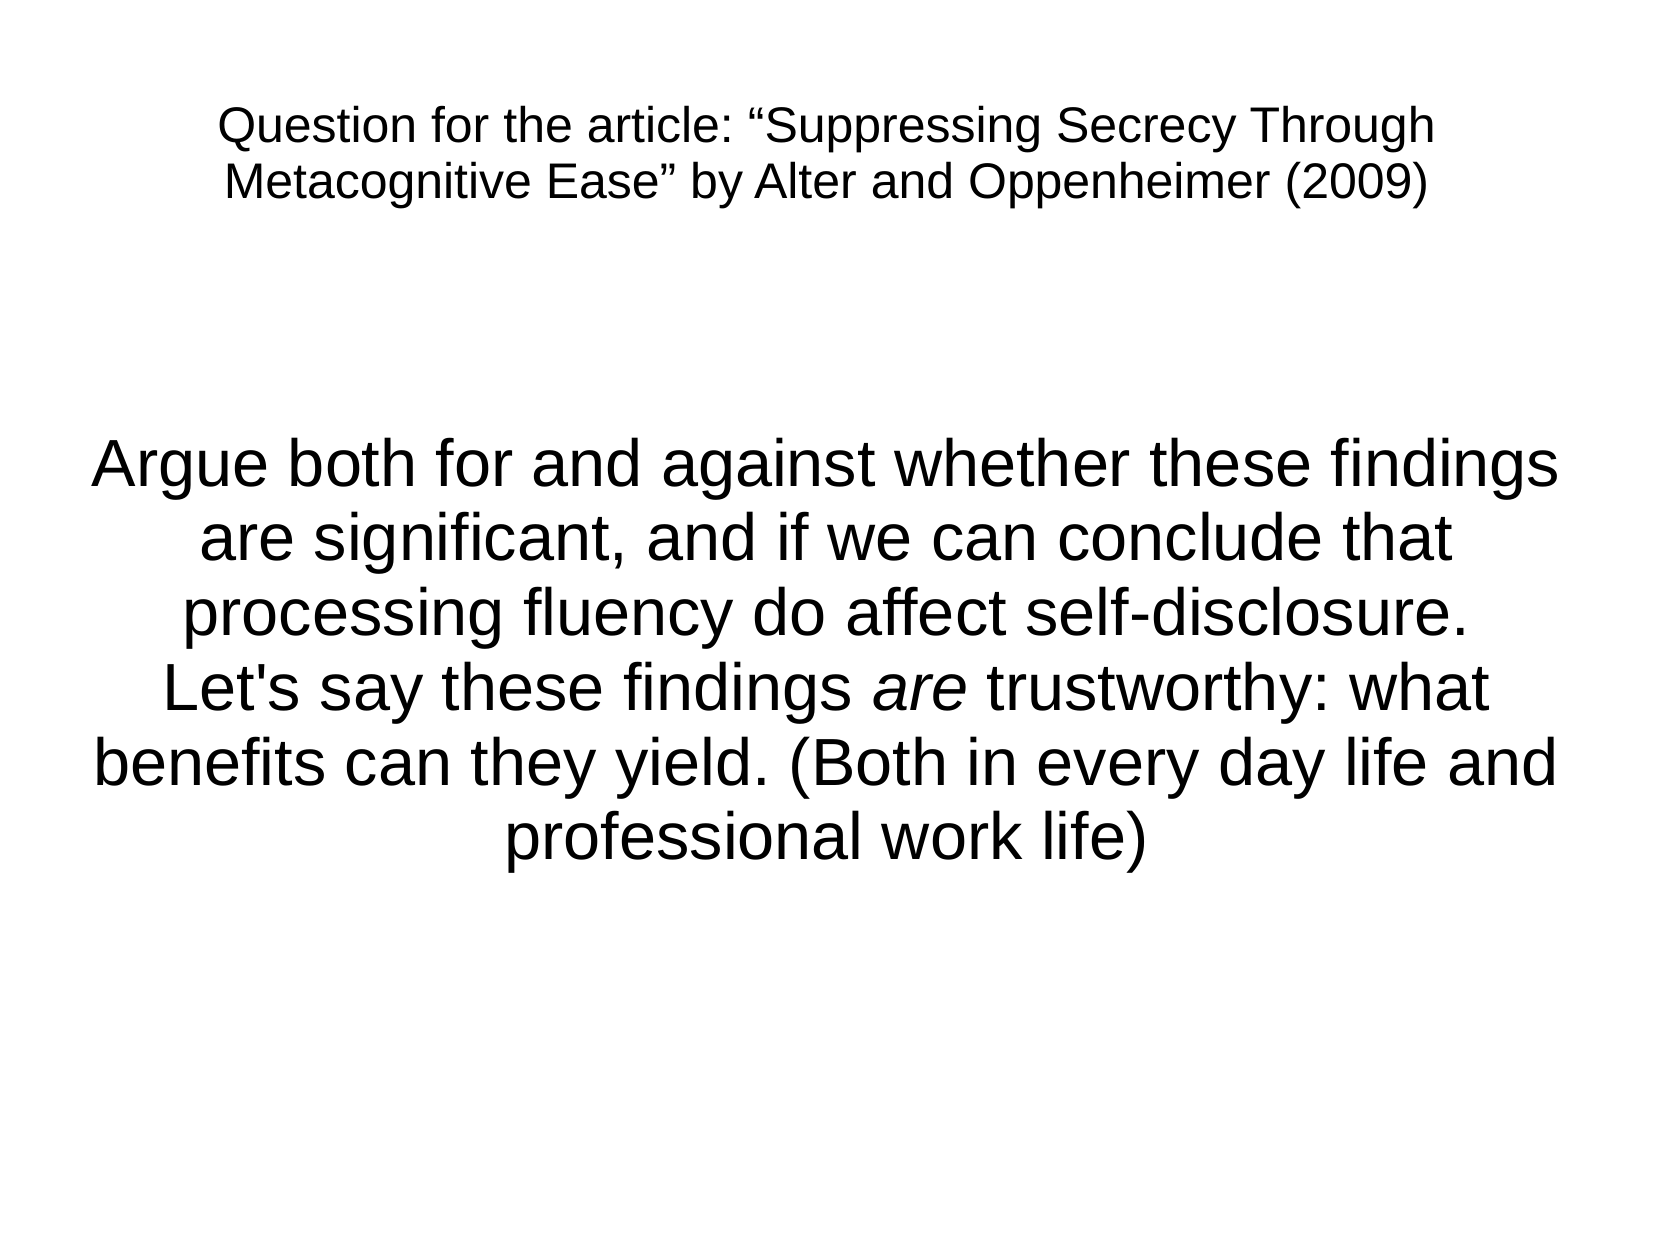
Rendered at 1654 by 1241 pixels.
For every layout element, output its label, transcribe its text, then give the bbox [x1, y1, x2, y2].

title Question for the article: “Suppressing Secrecy Through Metacognitive Ease” by Alter and Oppenheimer (2009) [82, 49, 1571, 257]
subtitle Argue both for and against whether these findings are significant, and if we can conclude that processing fluency do affect self-disclosure. Let's say these findings are trustworthy: what benefits can they yield. (Both in every day life and professional work life) [82, 290, 1571, 1010]
